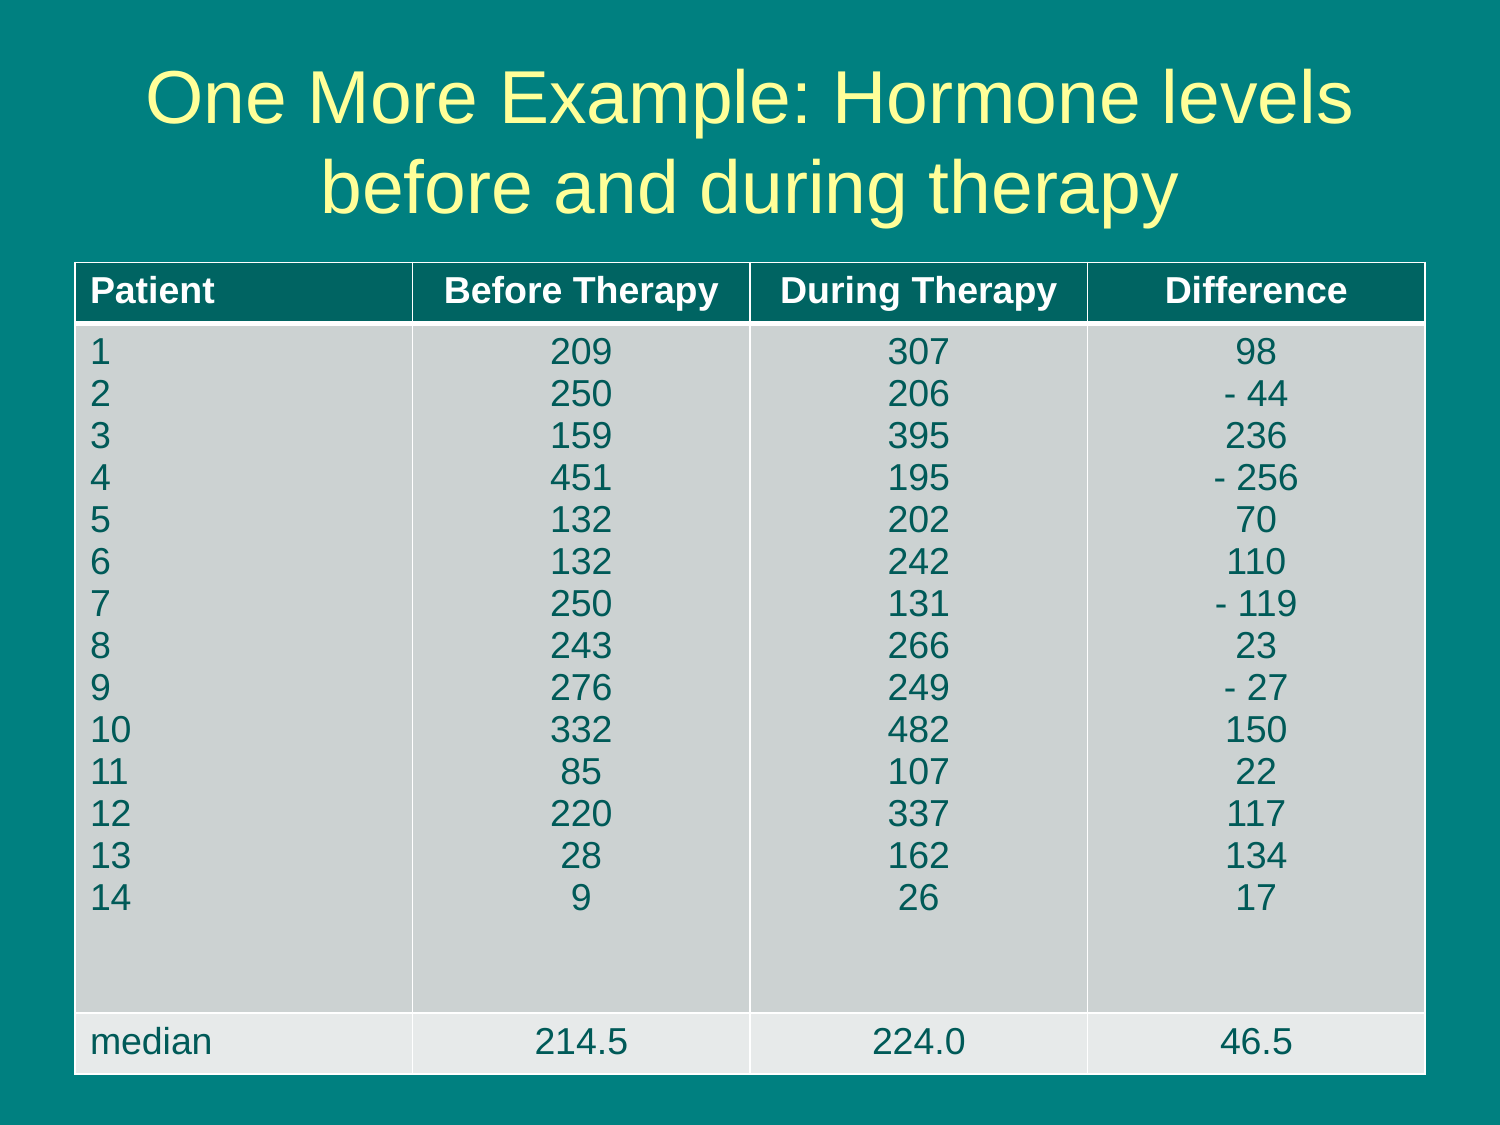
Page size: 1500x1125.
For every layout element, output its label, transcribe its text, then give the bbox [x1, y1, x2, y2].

table_cell 209 250 159 451 132 132 250 243 276 332 85 220 28 9 [413, 326, 749, 1012]
table_header During Therapy [751, 263, 1087, 321]
table_cell 98 - 44 236 - 256 70 110 - 119 23 - 27 150 22 117 134 17 [1088, 326, 1424, 1012]
table_cell 46.5 [1088, 1014, 1424, 1073]
table_cell 224.0 [751, 1014, 1087, 1073]
table_header Difference [1088, 263, 1424, 321]
title One More Example: Hormone levels before and during therapy [75, 45, 1425, 233]
table_header Patient [76, 263, 412, 321]
table_header Before Therapy [413, 263, 749, 321]
table_cell 214.5 [413, 1014, 749, 1073]
table_cell median [76, 1014, 412, 1073]
table_cell 307 206 395 195 202 242 131 266 249 482 107 337 162 26 [751, 326, 1087, 1012]
table_cell 1 2 3 4 5 6 7 8 9 10 11 12 13 14 [76, 326, 412, 1012]
